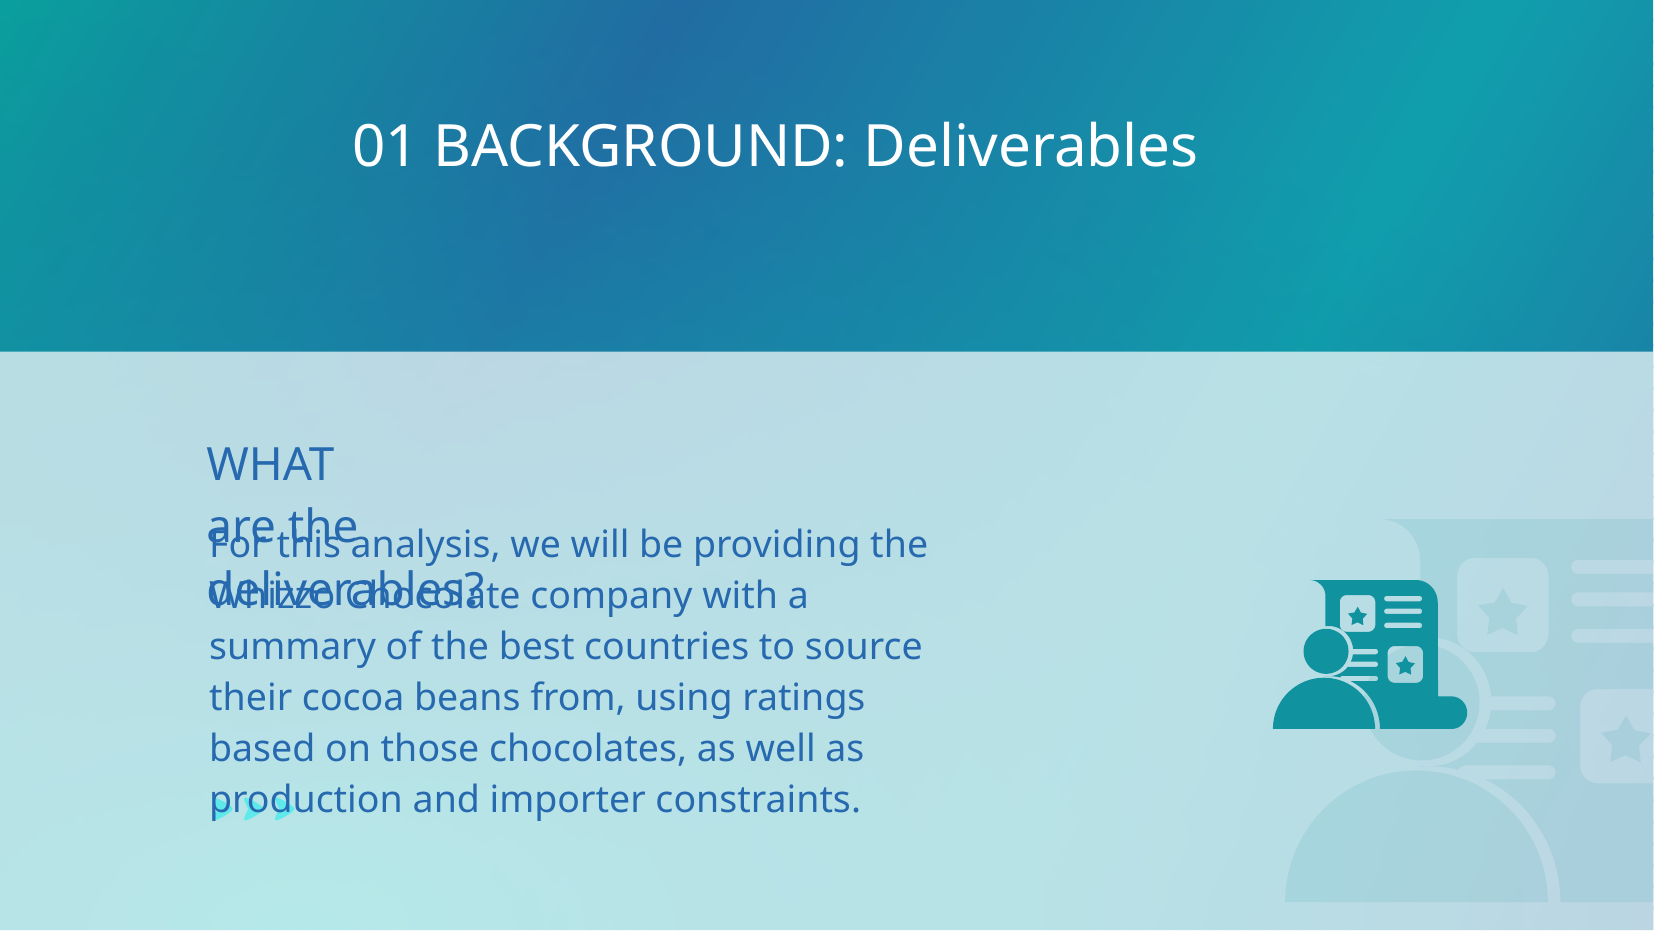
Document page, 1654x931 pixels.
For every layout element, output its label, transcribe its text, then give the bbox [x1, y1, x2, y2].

text_box 01 BACKGROUND: Deliverables [337, 96, 1281, 191]
text_box [0, 351, 1654, 931]
title For this analysis, we will be providing the Whizzo Chocolate company with a summary of the best countries to source their cocoa beans from, using ratings based on those chocolates, as well as production and importer constraints. [209, 553, 938, 788]
text_box WHAT are the deliverables? [191, 423, 638, 627]
picture [0, 0, 1654, 351]
